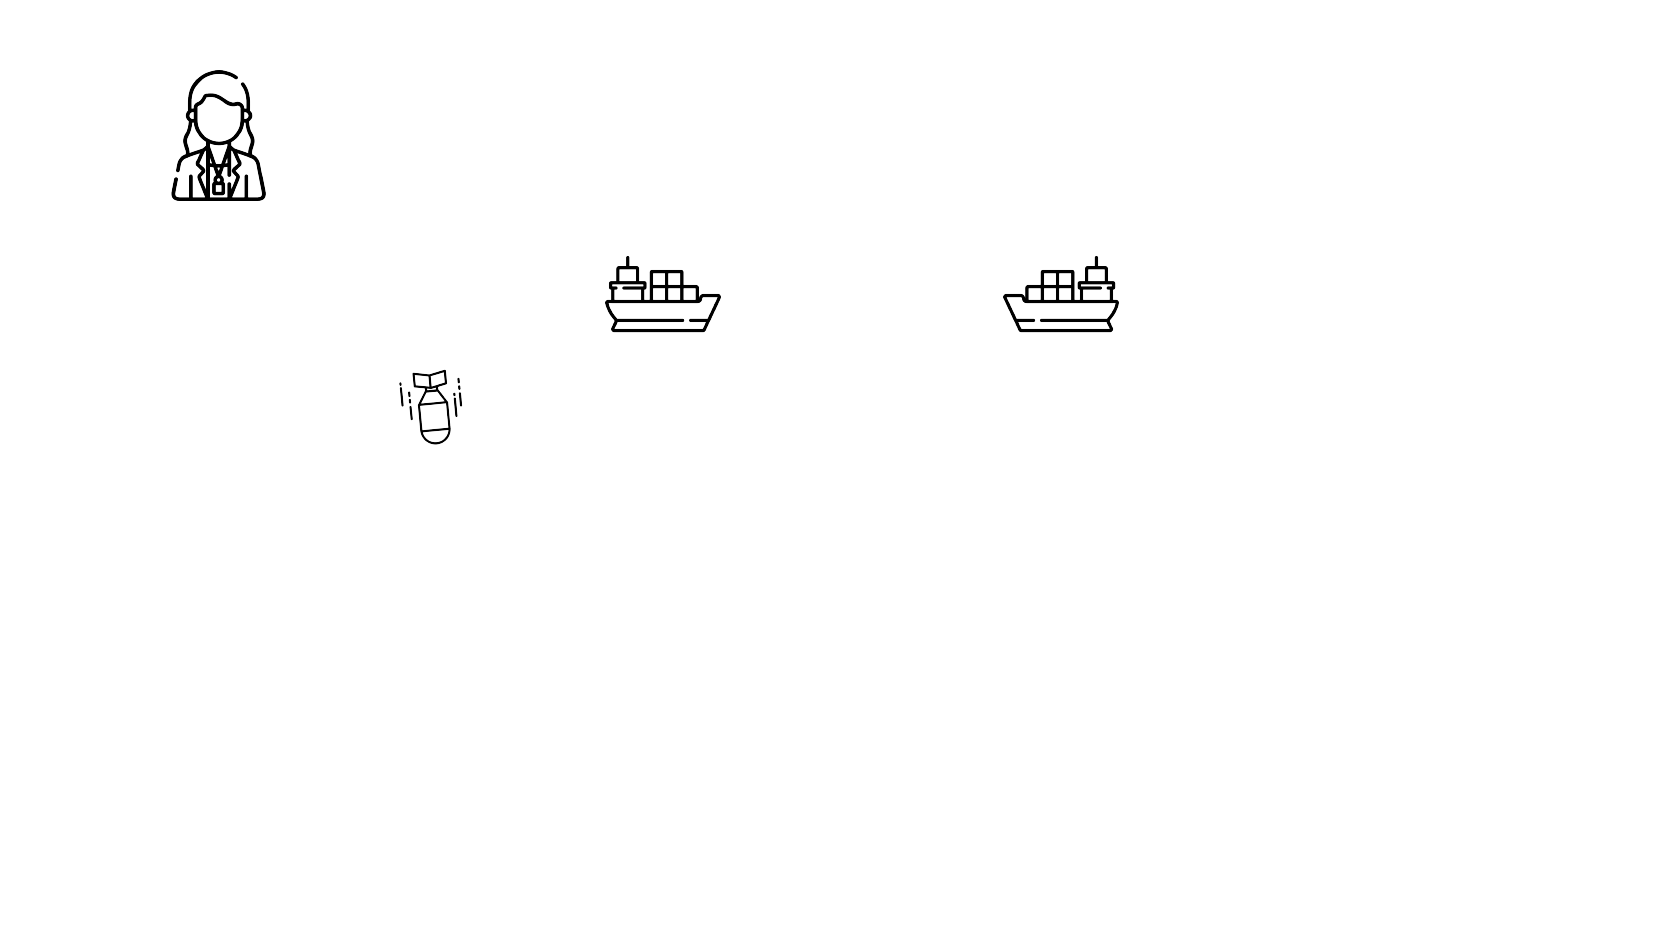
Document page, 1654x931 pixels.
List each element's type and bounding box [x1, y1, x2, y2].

picture [605, 236, 721, 352]
picture [153, 70, 284, 201]
picture [1003, 236, 1119, 352]
picture [377, 346, 486, 455]
